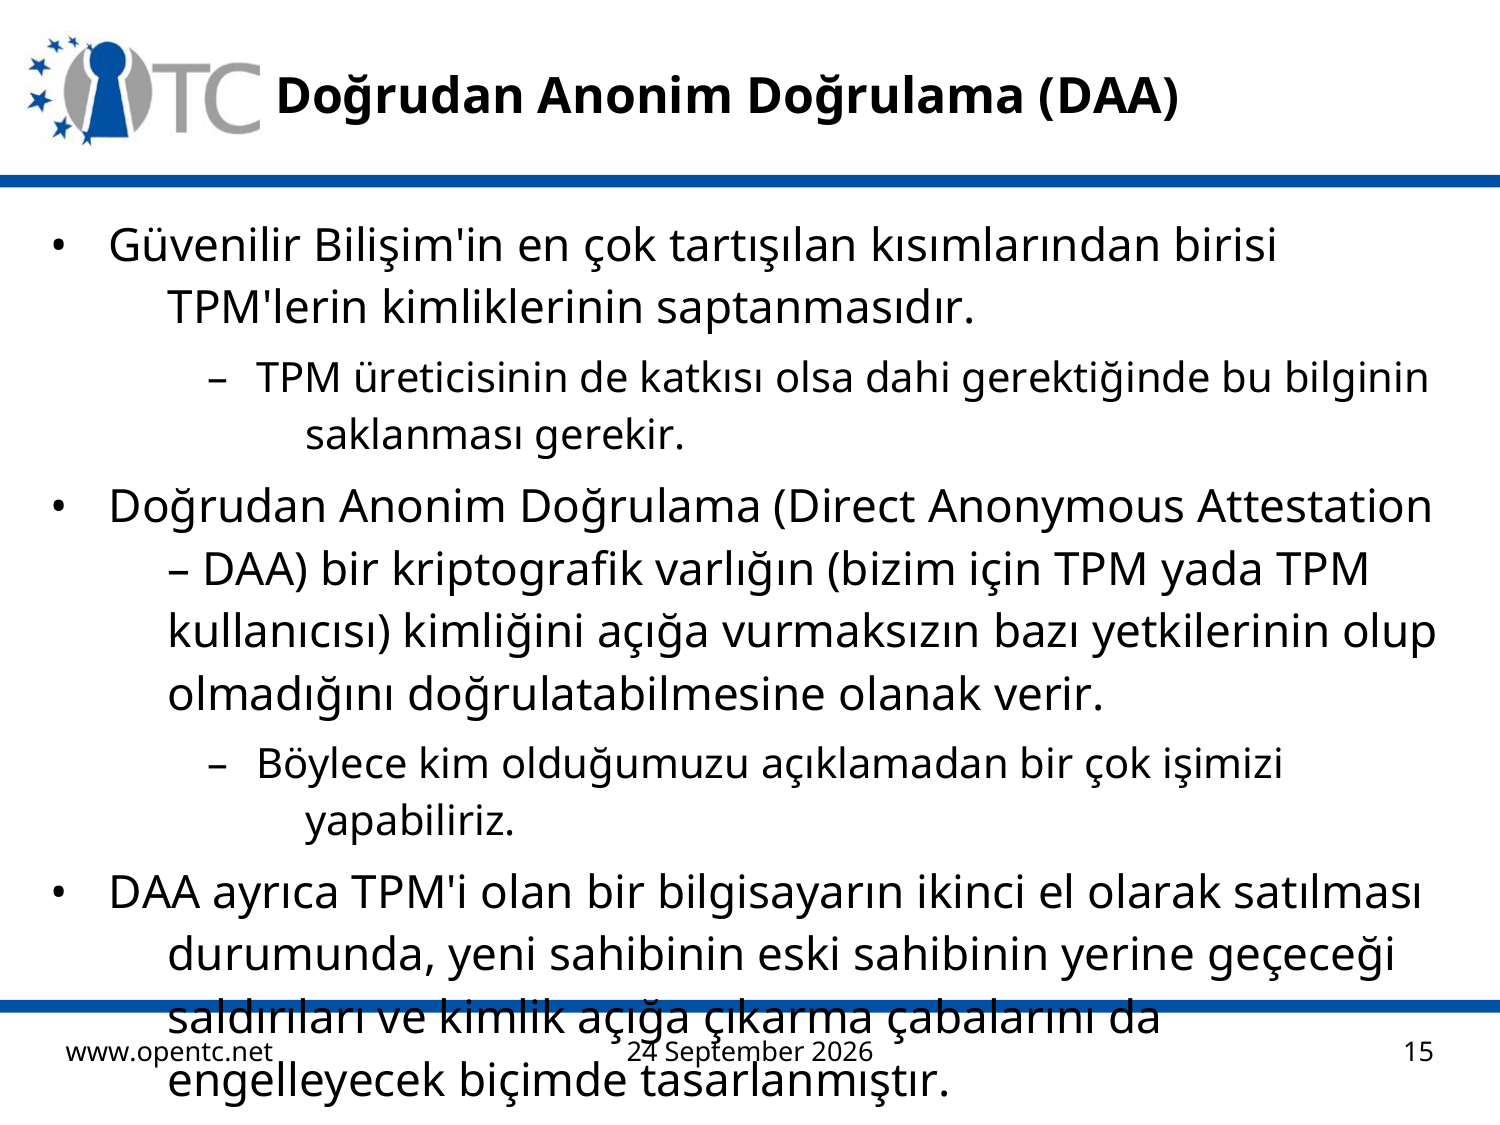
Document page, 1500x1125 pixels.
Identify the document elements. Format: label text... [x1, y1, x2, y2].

picture [24, 30, 263, 150]
list Güvenilir Bilişim'in en çok tartışılan kısımlarından birisi TPM'lerin kimliklerinin saptanmasıdır. TPM üreticisinin de katkısı olsa dahi gerektiğinde bu bilginin saklanması gerekir. Doğrudan Anonim Doğrulama (Direct Anonymous Attestation – DAA) bir kriptografik varlığın (bizim için TPM yada TPM kullanıcısı) kimliğini açığa vurmaksızın bazı yetkilerinin olup olmadığını doğrulatabilmesine olanak verir. Böylece kim olduğumuzu açıklamadan bir çok işimizi yapabiliriz. DAA ayrıca TPM'i olan bir bilgisayarın ikinci el olarak satılması durumunda, yeni sahibinin eski sahibinin yerine geçeceği saldırıları ve kimlik açığa çıkarma çabalarını da engelleyecek biçimde tasarlanmıştır. [50, 212, 1450, 983]
title Doğrudan Anonim Doğrulama (DAA) [275, 0, 1450, 188]
